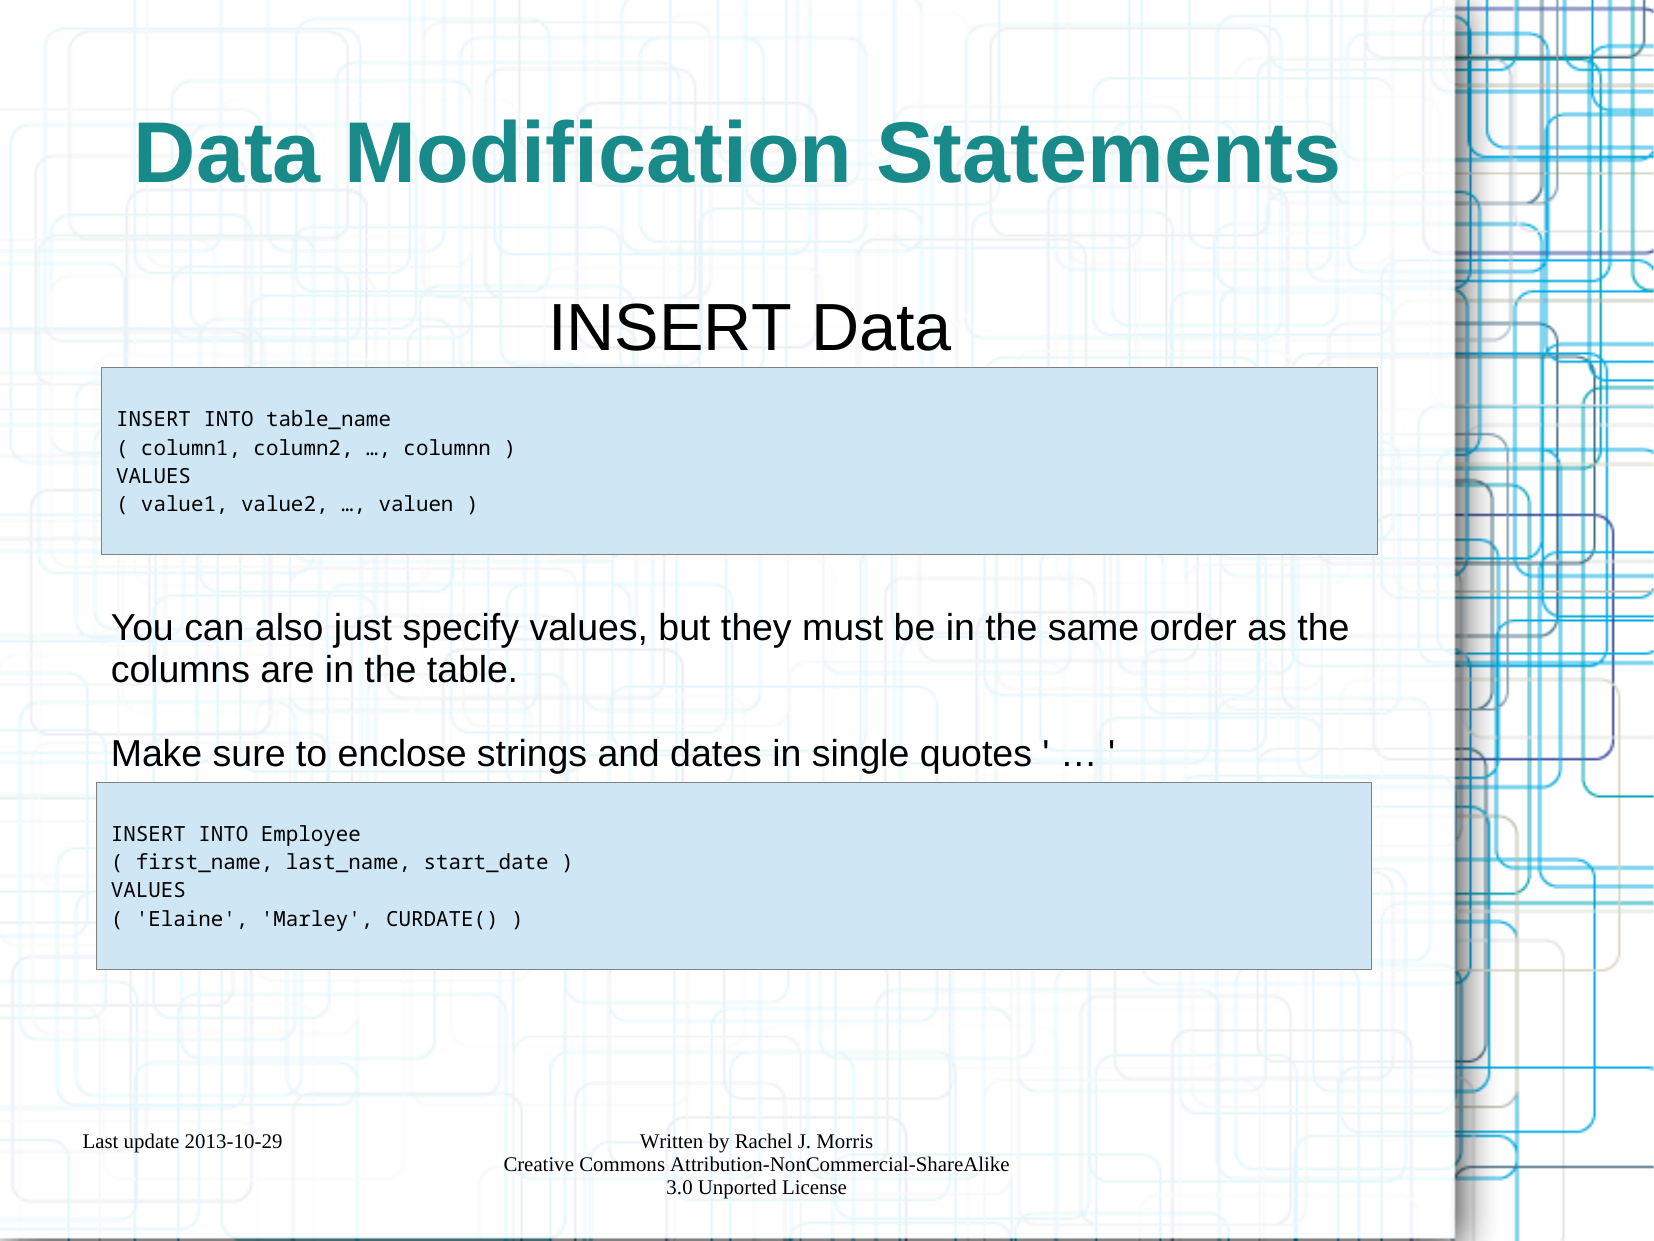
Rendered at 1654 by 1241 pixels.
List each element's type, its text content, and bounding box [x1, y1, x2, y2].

text_box INSERT INTO Employee ( first_name, last_name, start_date ) VALUES ( 'Elaine', 'Marley', CURDATE() ) [96, 782, 1372, 970]
list INSERT Data [82, 290, 1418, 371]
text_box You can also just specify values, but they must be in the same order as the columns are in the table. Make sure to enclose strings and dates in single quotes ' … ' [96, 599, 1374, 783]
text_box INSERT INTO table_name ( column1, column2, …, columnn ) VALUES ( value1, value2, …, valuen ) [101, 367, 1378, 555]
title Data Modification Statements [59, 49, 1418, 257]
picture [0, 0, 1654, 1241]
